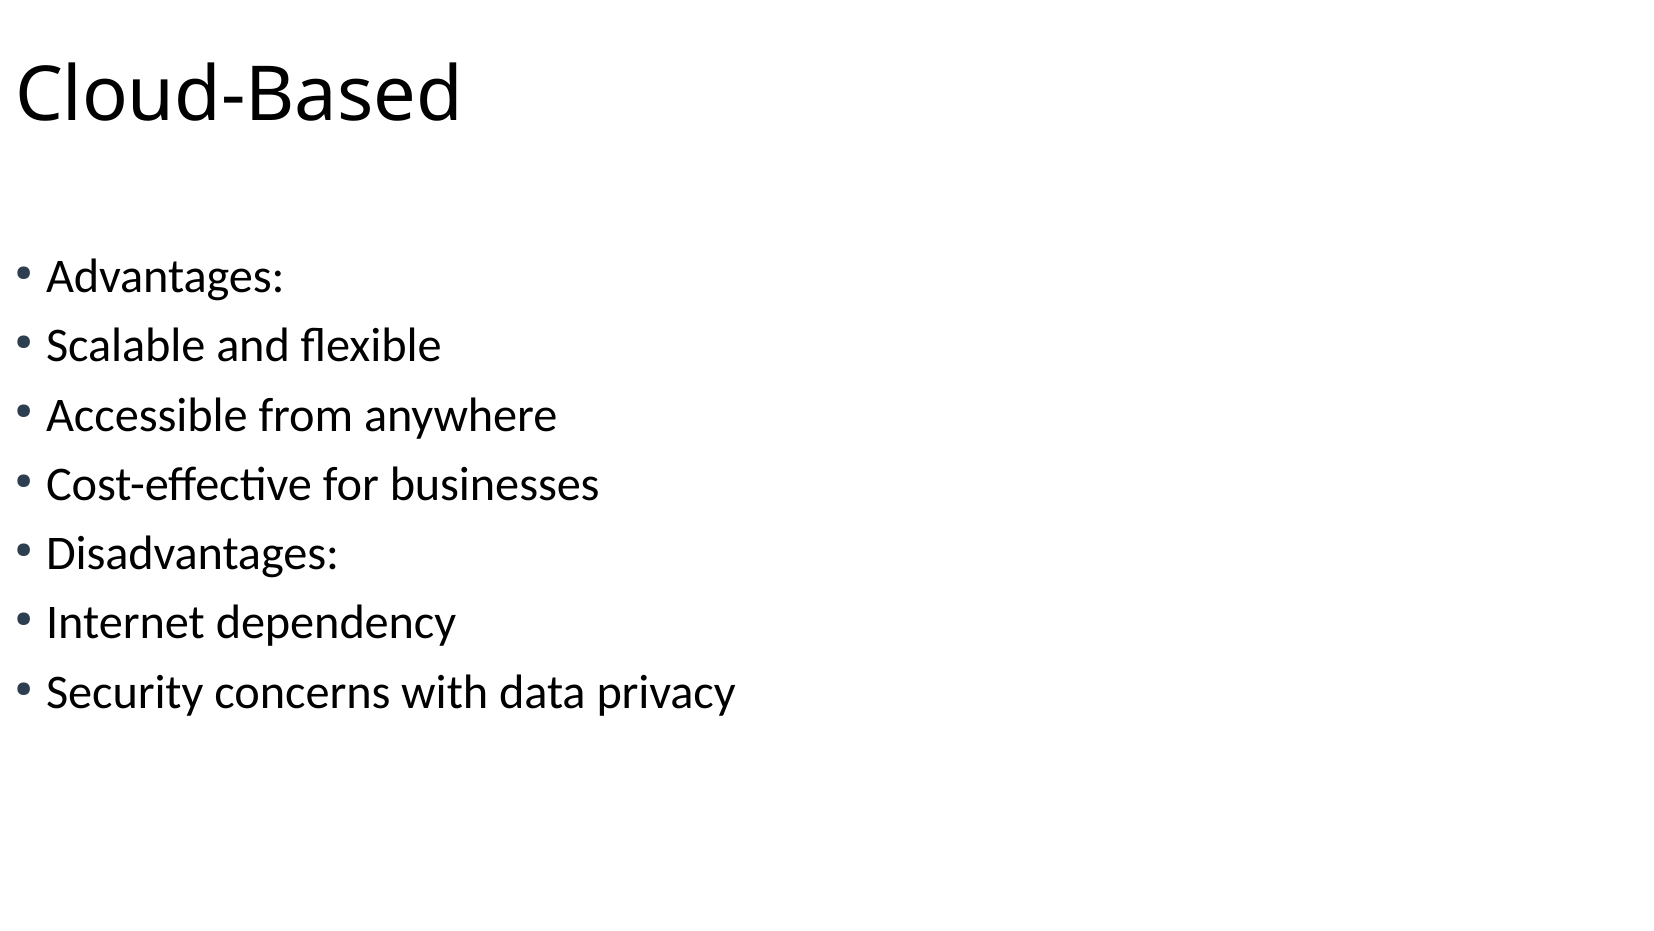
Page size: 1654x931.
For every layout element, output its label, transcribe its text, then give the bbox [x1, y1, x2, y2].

list Advantages: Scalable and flexible Accessible from anywhere Cost-effective for businesses Disadvantages: Internet dependency Security concerns with data privacy [0, 243, 1536, 864]
title Cloud-Based [0, 36, 1536, 155]
